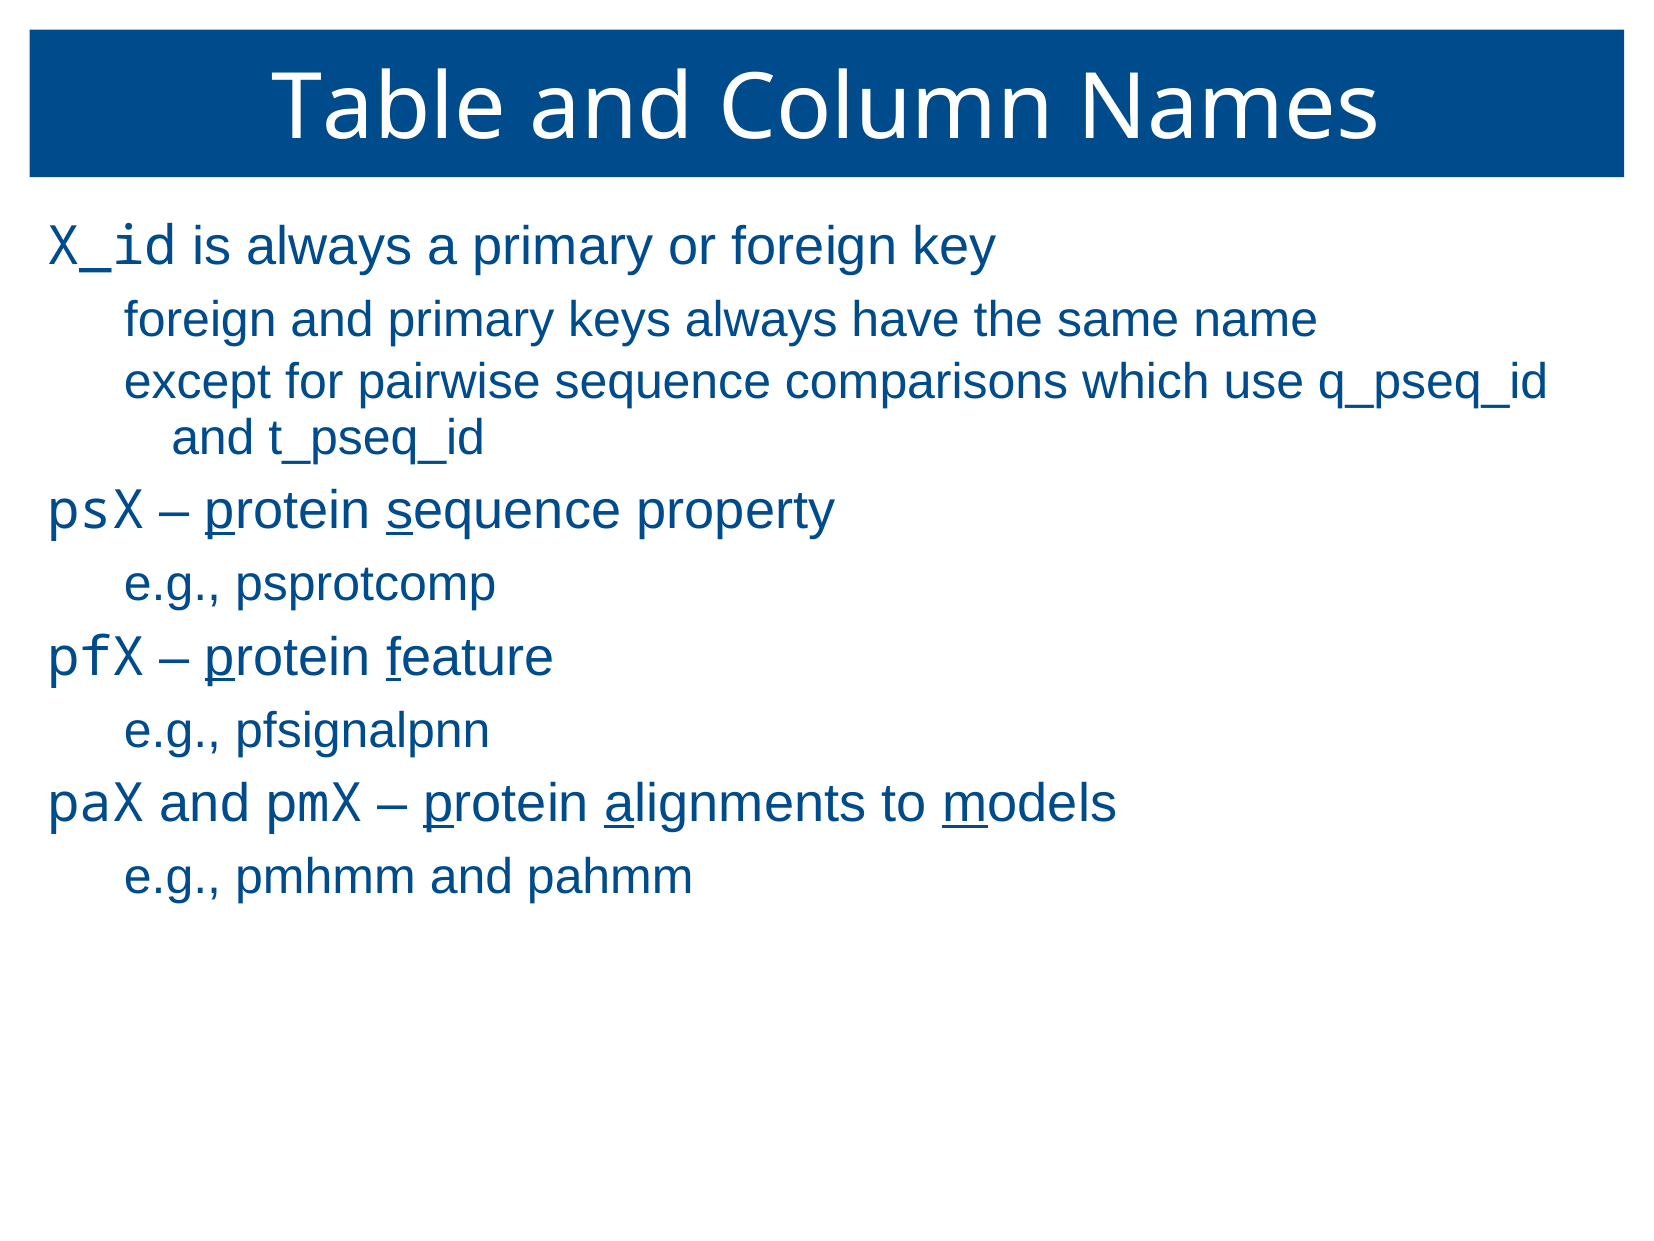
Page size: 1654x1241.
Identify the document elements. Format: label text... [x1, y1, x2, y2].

list X_id is always a primary or foreign key foreign and primary keys always have the same name except for pairwise sequence comparisons which use q_pseq_id and t_pseq_id psX – protein sequence property e.g., psprotcomp pfX – protein feature e.g., pfsignalpnn paX and pmX – protein alignments to models e.g., pmhmm and pahmm [29, 206, 1625, 1152]
title Table and Column Names [29, 29, 1625, 178]
